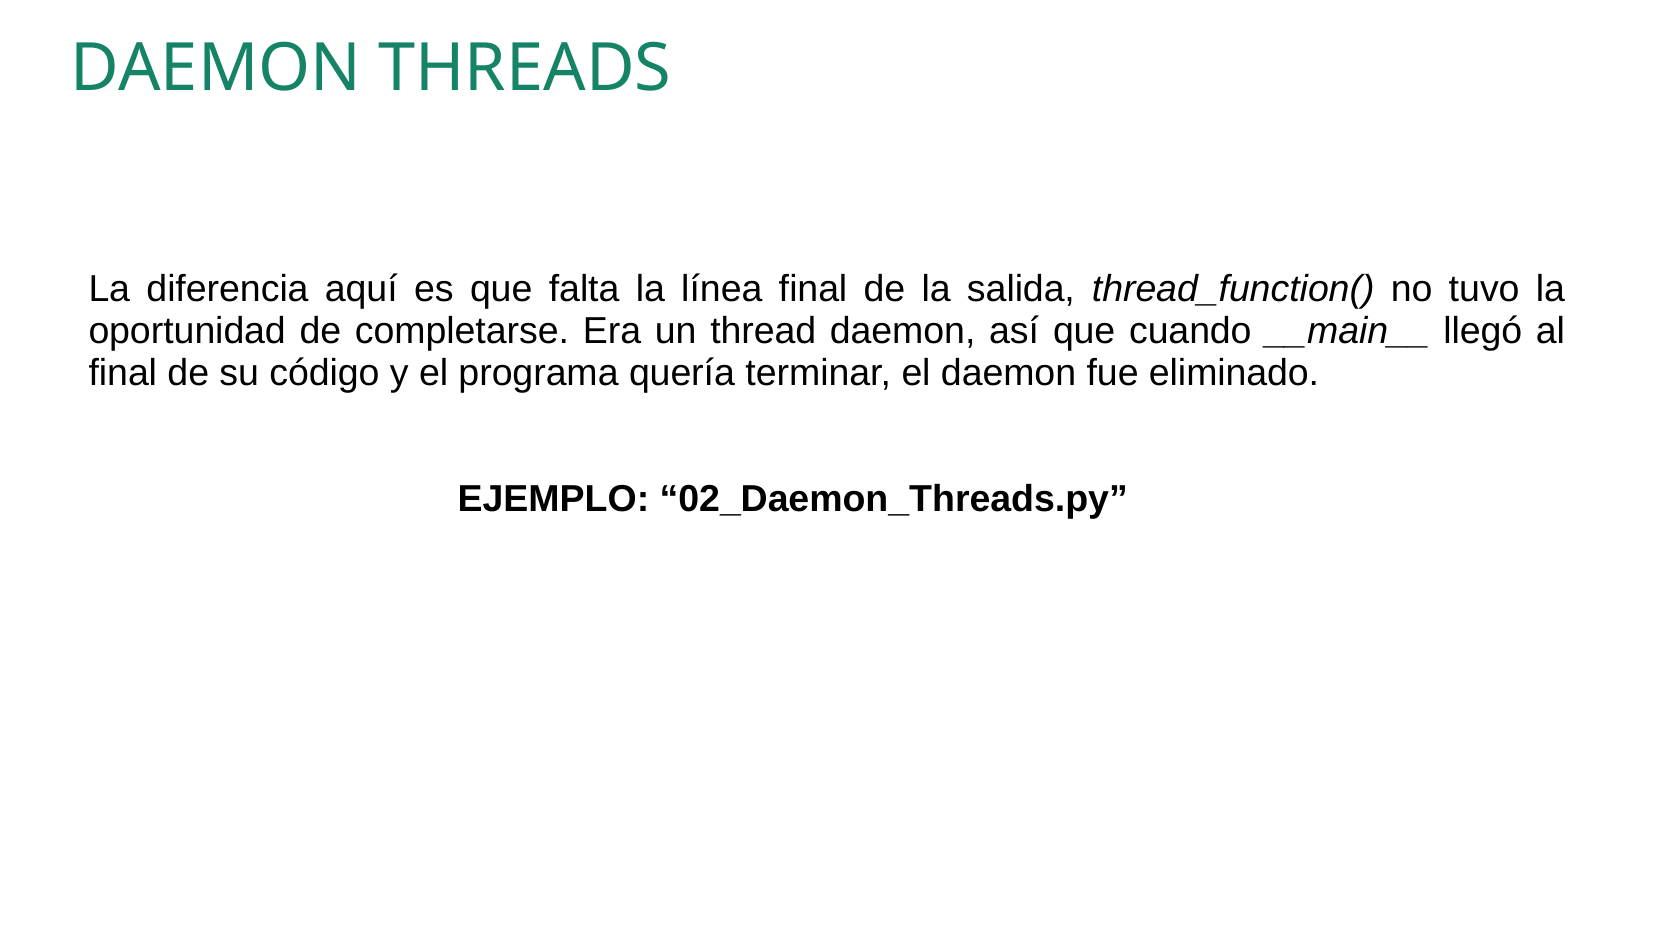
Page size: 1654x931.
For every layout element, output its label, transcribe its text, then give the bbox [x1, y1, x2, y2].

text_box La diferencia aquí es que falta la línea final de la salida, thread_function() no tuvo la oportunidad de completarse. Era un thread daemon, así que cuando __main__ llegó al final de su código y el programa quería terminar, el daemon fue eliminado. EJEMPLO: “02_Daemon_Threads.py” [73, 259, 1580, 779]
title DAEMON THREADS [70, 0, 1447, 159]
